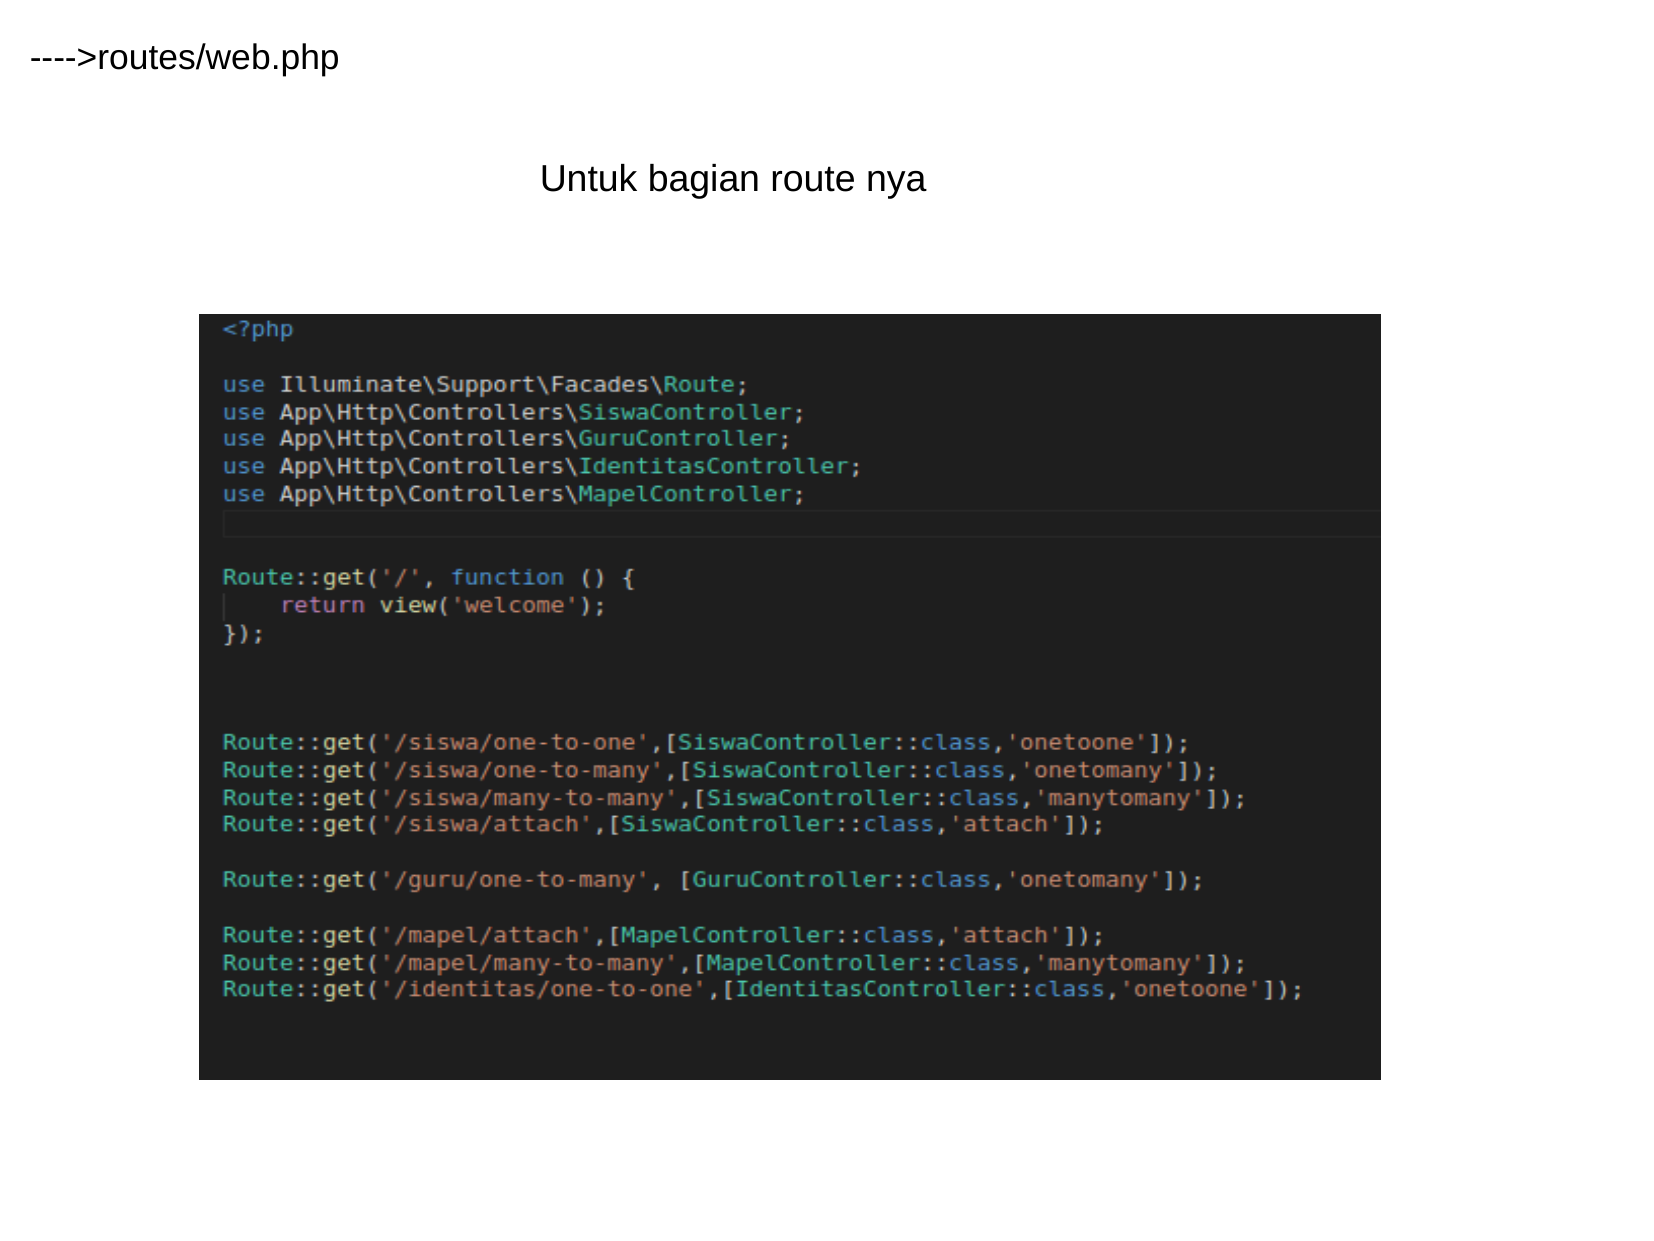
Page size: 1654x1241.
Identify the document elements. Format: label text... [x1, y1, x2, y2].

text_box Untuk bagian route nya [525, 150, 942, 207]
picture [199, 314, 1381, 1081]
text_box ---->routes/web.php [15, 30, 355, 85]
